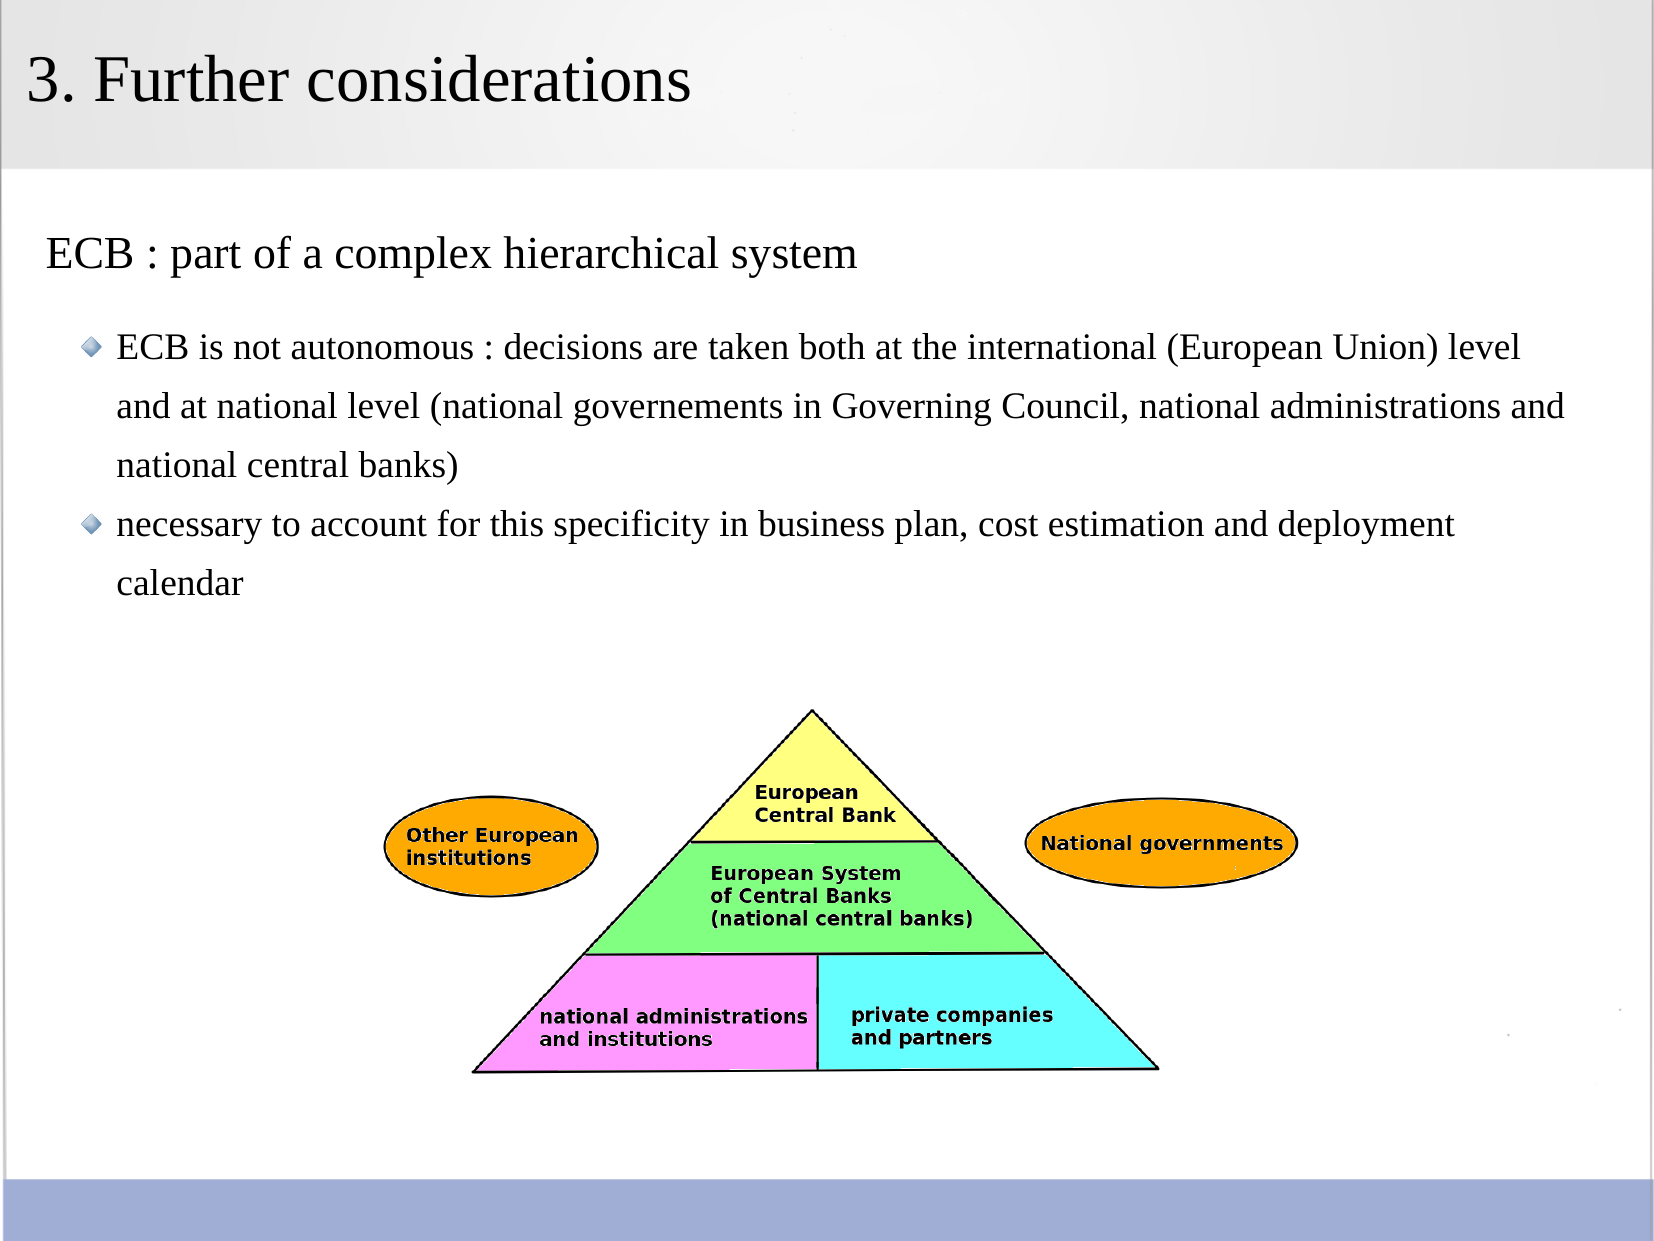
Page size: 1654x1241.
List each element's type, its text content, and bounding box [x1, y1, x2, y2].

text_box 3. Further considerations [11, 34, 1524, 166]
picture [335, 684, 1358, 1087]
text_box ECB : part of a complex hierarchical system ECB is not autonomous : decisions are taken both at the international (European Union) level and at national level (national governements in Governing Council, national administrations and national central banks) necessary to account for this specificity in business plan, cost estimation and deployment calendar [30, 212, 1583, 612]
